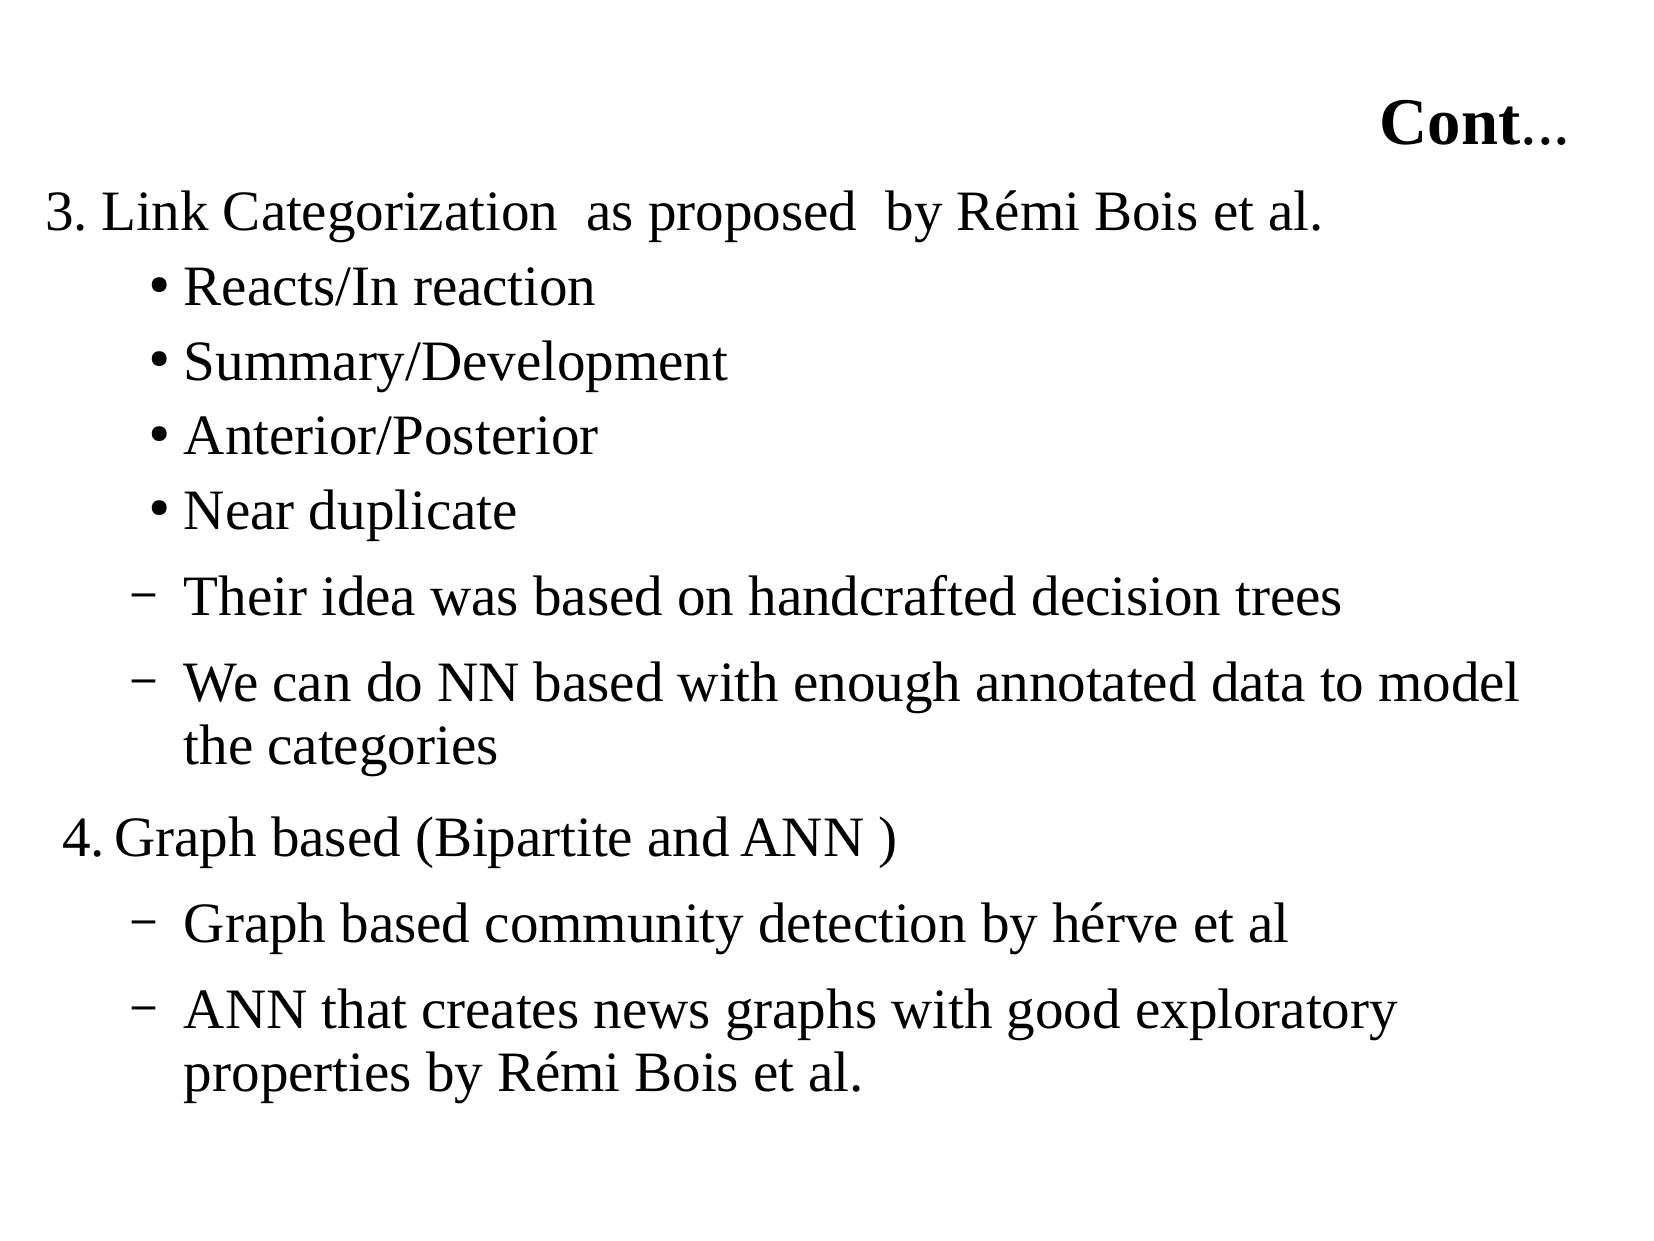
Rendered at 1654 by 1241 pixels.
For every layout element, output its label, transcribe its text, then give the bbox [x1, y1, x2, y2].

title Cont... [82, 49, 1571, 180]
list Link Categorization as proposed by Rémi Bois et al. Reacts/In reaction Summary/Development Anterior/Posterior Near duplicate Their idea was based on handcrafted decision trees We can do NN based with enough annotated data to model the categories Graph based (Bipartite and ANN ) Graph based community detection by hérve et al ANN that creates news graphs with good exploratory properties by Rémi Bois et al. [45, 180, 1571, 1111]
